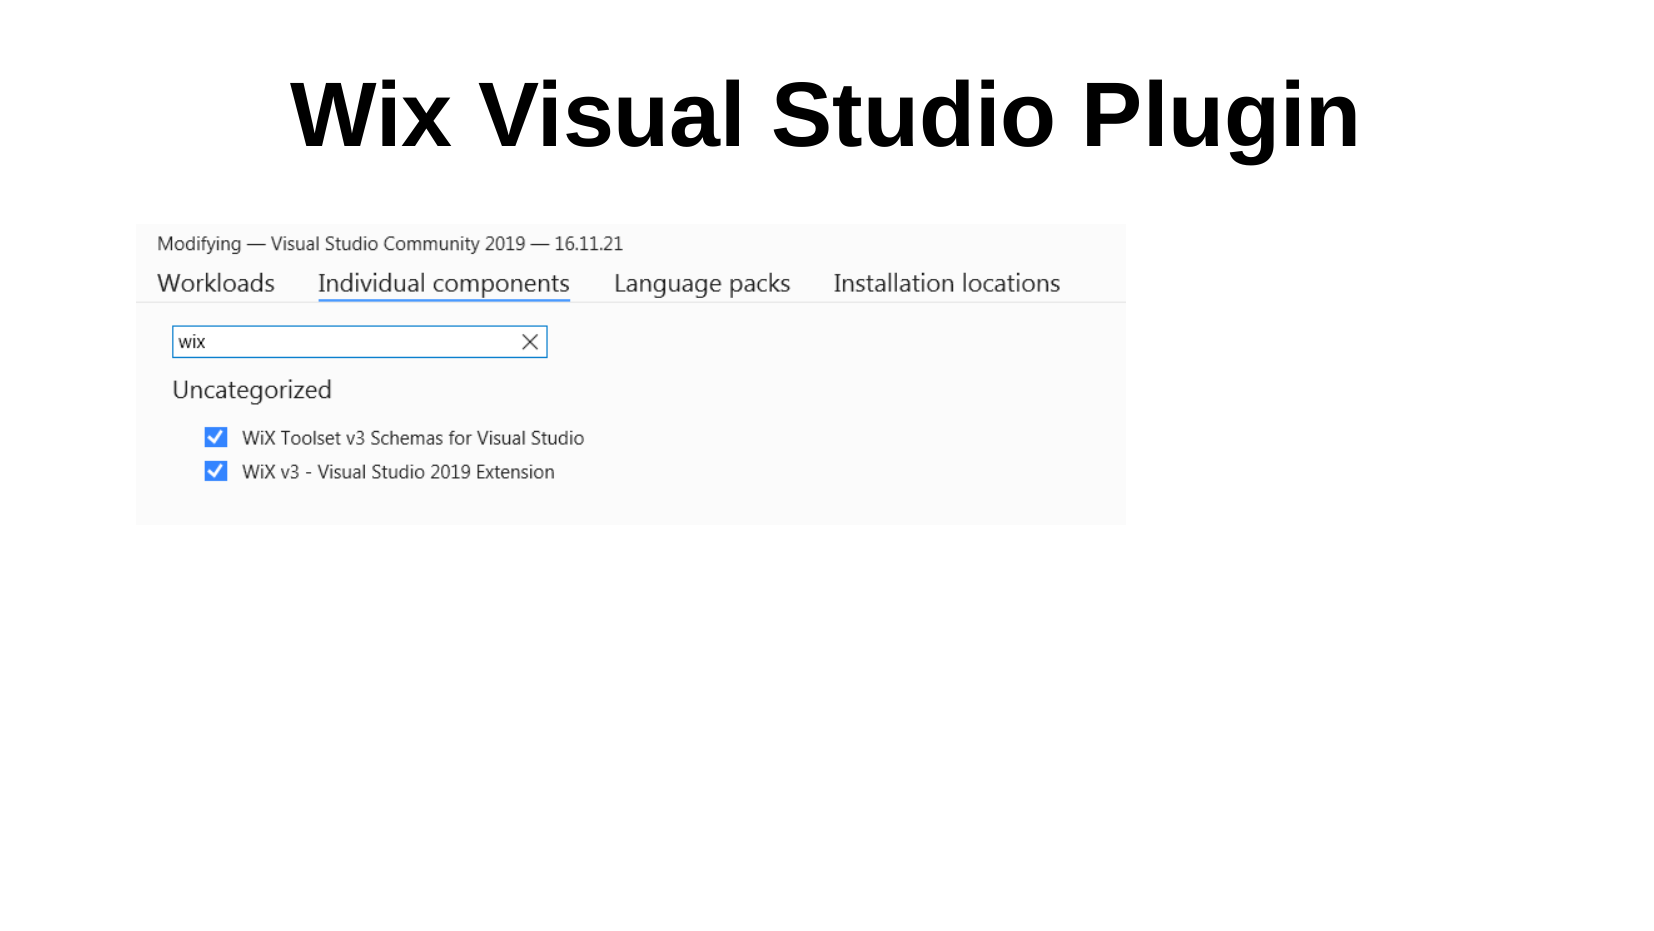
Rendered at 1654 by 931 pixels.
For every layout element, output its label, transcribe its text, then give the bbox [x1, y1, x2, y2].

picture [136, 224, 1126, 525]
title Wix Visual Studio Plugin [82, 37, 1571, 193]
